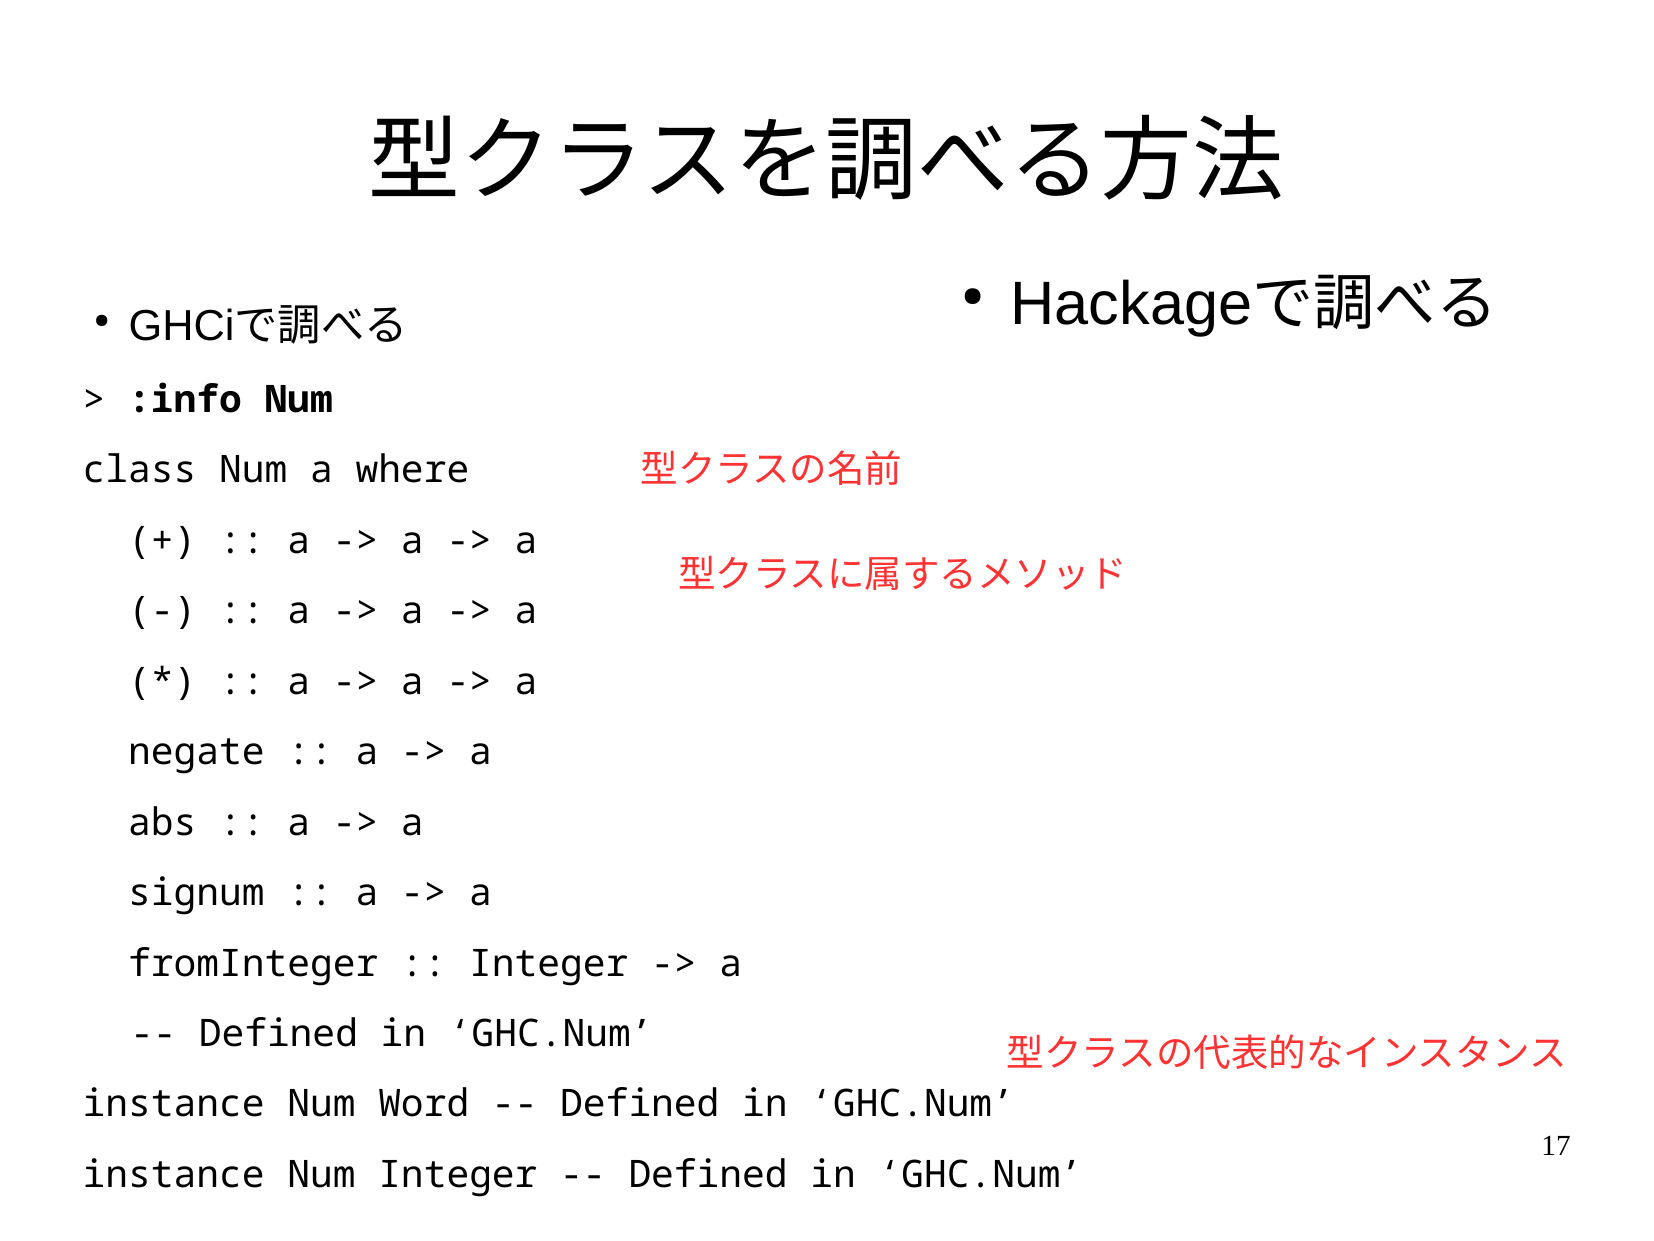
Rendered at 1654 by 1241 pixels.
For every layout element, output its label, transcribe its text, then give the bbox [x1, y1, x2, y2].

title 型クラスを調べる方法 [82, 49, 1571, 257]
text_box 型クラスの代表的なインスタンス [992, 1015, 1585, 1069]
text_box Hackageで調べる [945, 253, 1559, 344]
list GHCiで調べる > :info Num class Num a where (+) :: a -> a -> a (-) :: a -> a -> a (*) :: a -> a -> a negate :: a -> a abs :: a -> a signum :: a -> a fromInteger :: Integer -> a -- Defined in ‘GHC.Num’ instance Num Word -- Defined in ‘GHC.Num’ instance Num Integer -- Defined in ‘GHC.Num’ [82, 290, 1571, 1217]
text_box 型クラスの名前 型クラスに属するメソッド [625, 431, 1144, 560]
